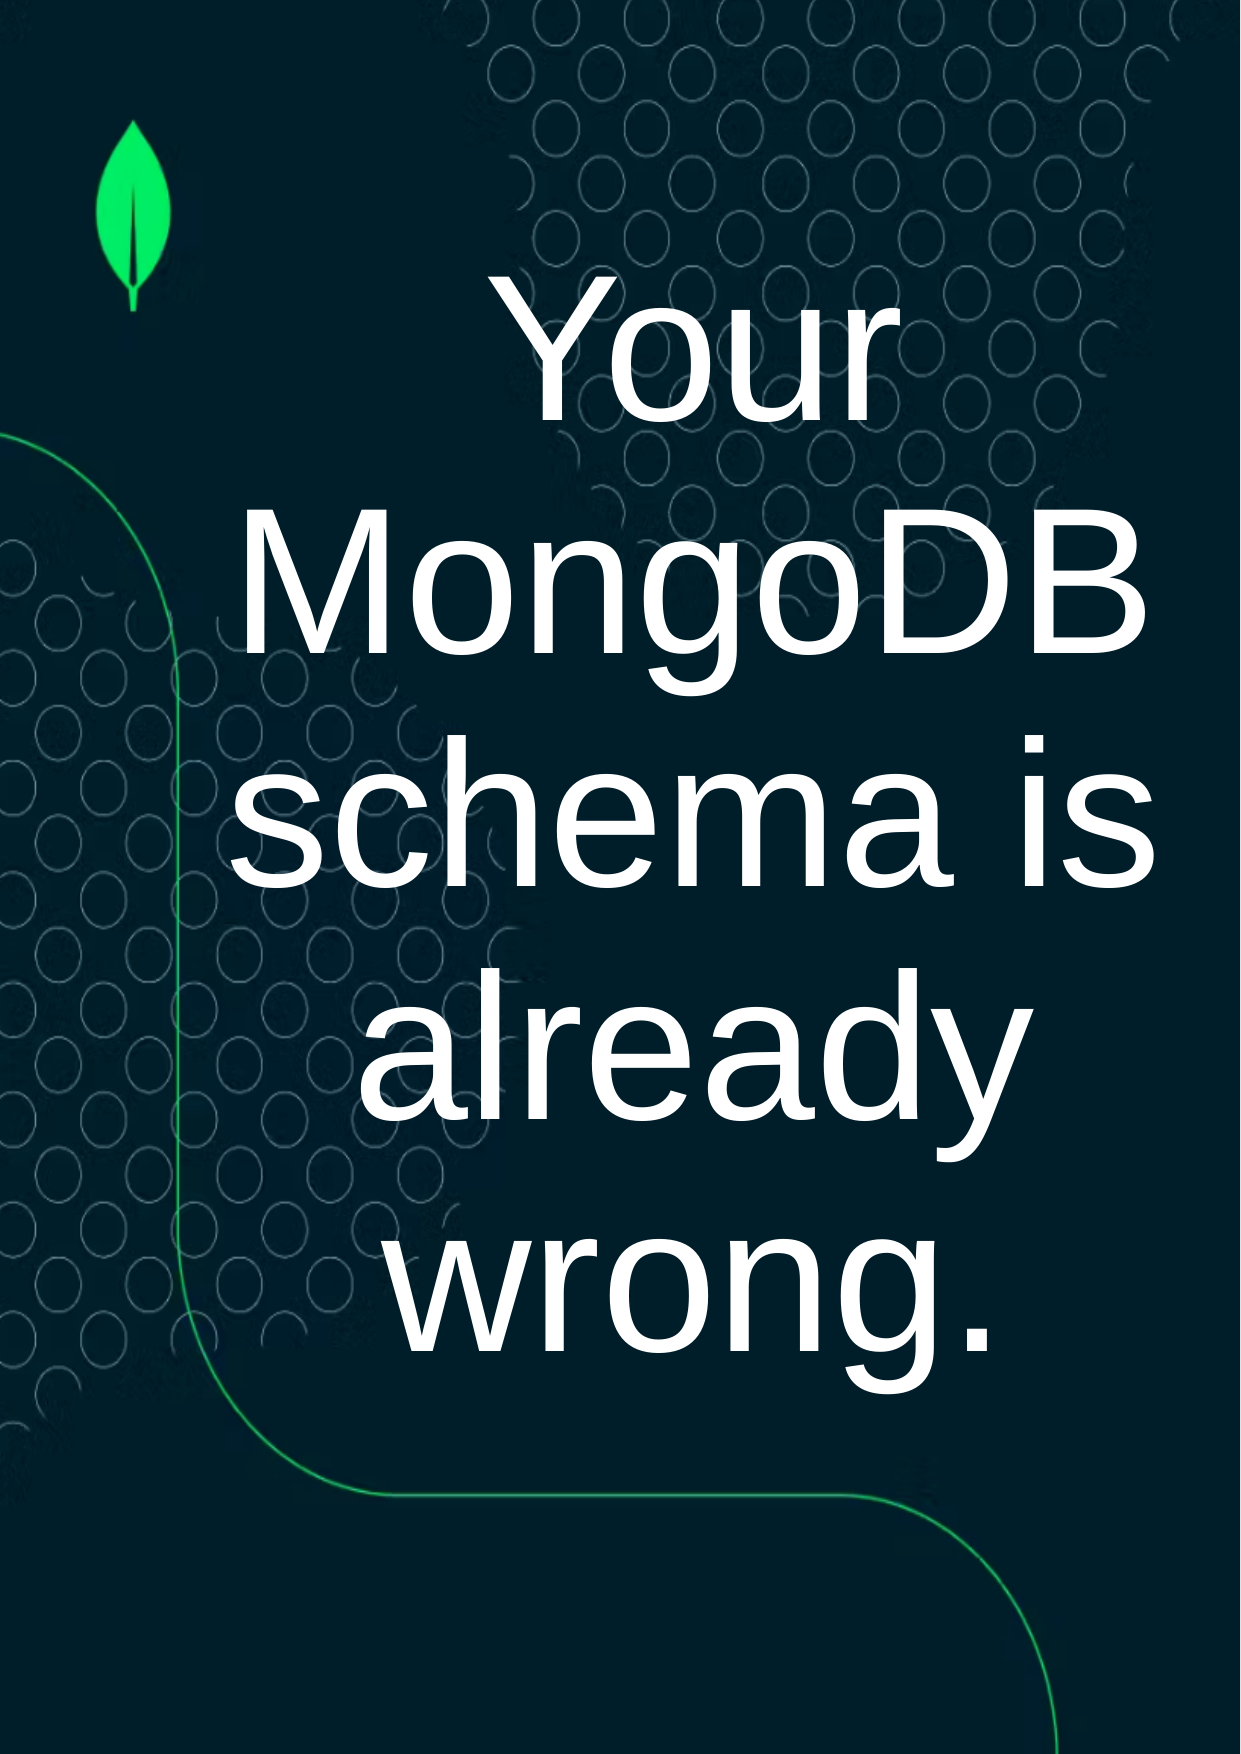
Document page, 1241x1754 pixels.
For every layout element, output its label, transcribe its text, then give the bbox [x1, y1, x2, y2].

text_box Your MongoDB schema is already wrong. [150, 225, 1238, 1463]
picture [0, 0, 1241, 1754]
